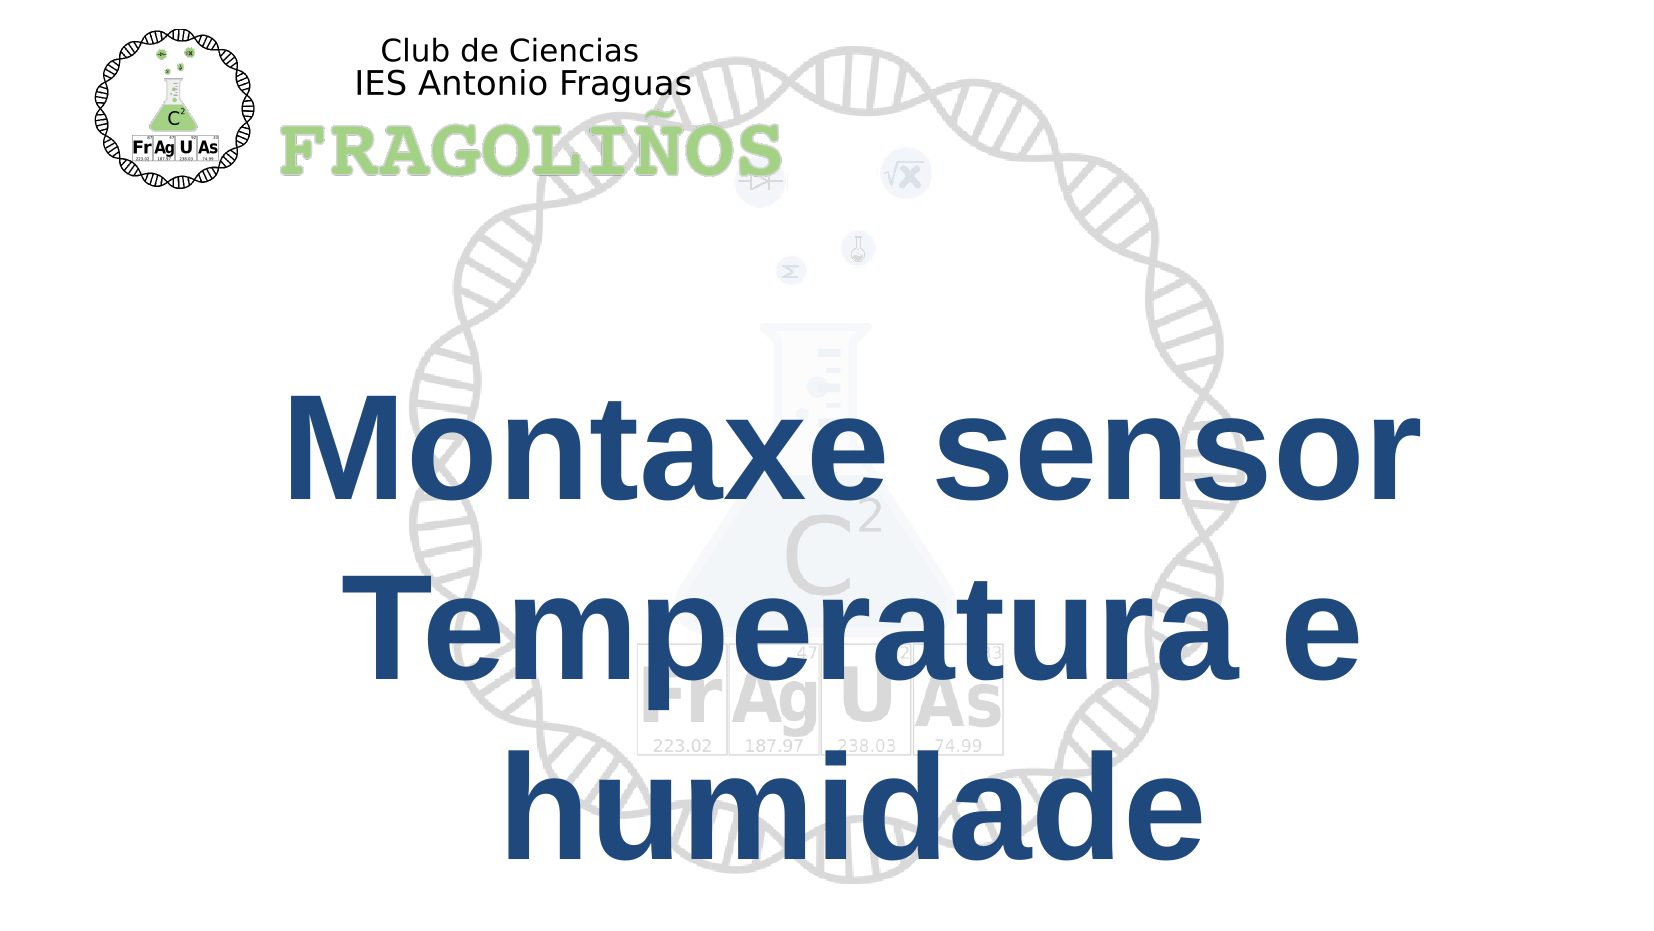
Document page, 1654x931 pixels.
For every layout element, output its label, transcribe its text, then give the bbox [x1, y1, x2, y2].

text_box Montaxe sensor Temperatura e humidade [206, 342, 1500, 532]
picture [409, 532, 1245, 884]
picture [82, 29, 1245, 342]
